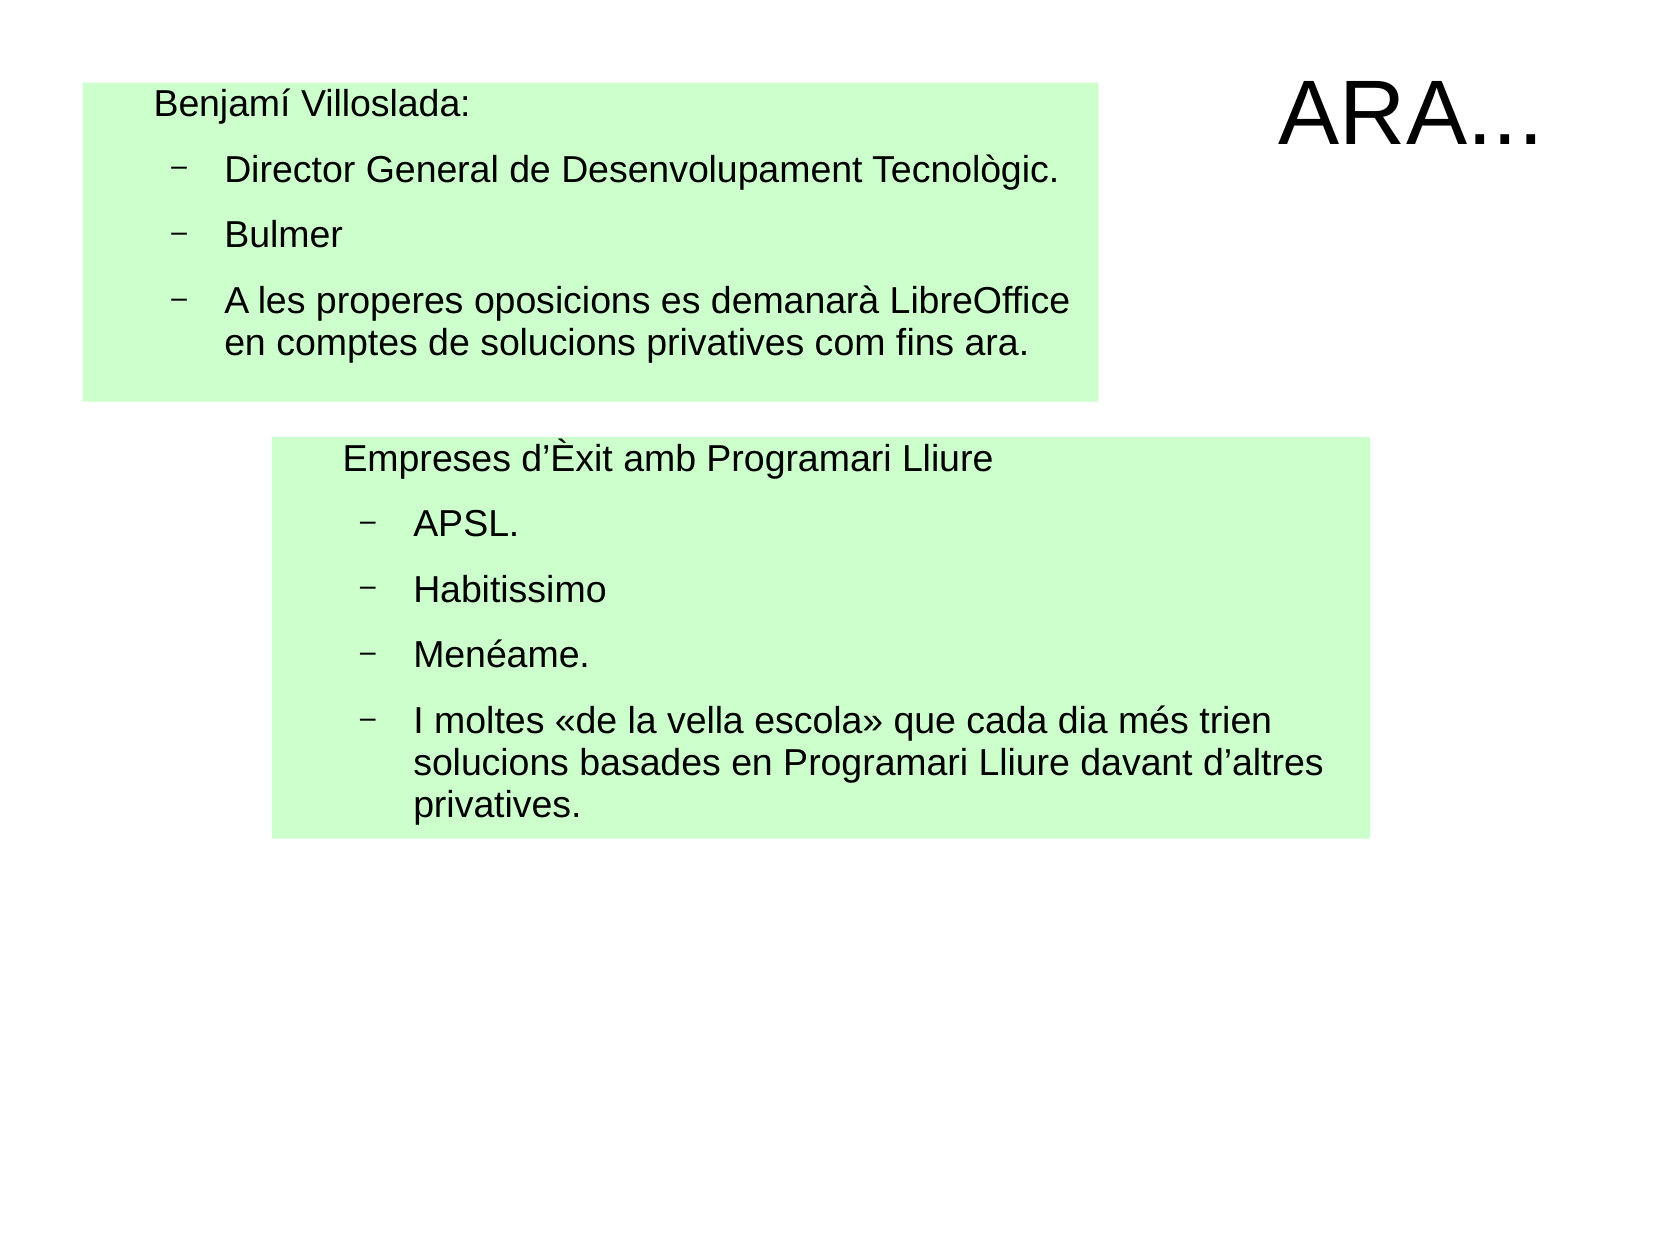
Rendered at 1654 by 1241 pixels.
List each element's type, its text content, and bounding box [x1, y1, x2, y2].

list Empreses d’Èxit amb Programari Lliure APSL. Habitissimo Menéame. I moltes «de la vella escola» que cada dia més trien solucions basades en Programari Lliure davant d’altres privatives. [271, 437, 1371, 839]
list Benjamí Villoslada: Director General de Desenvolupament Tecnològic. Bulmer A les properes oposicions es demanarà LibreOffice en comptes de solucions privatives com fins ara. [82, 82, 1099, 402]
title ARA... [1181, 25, 1642, 201]
